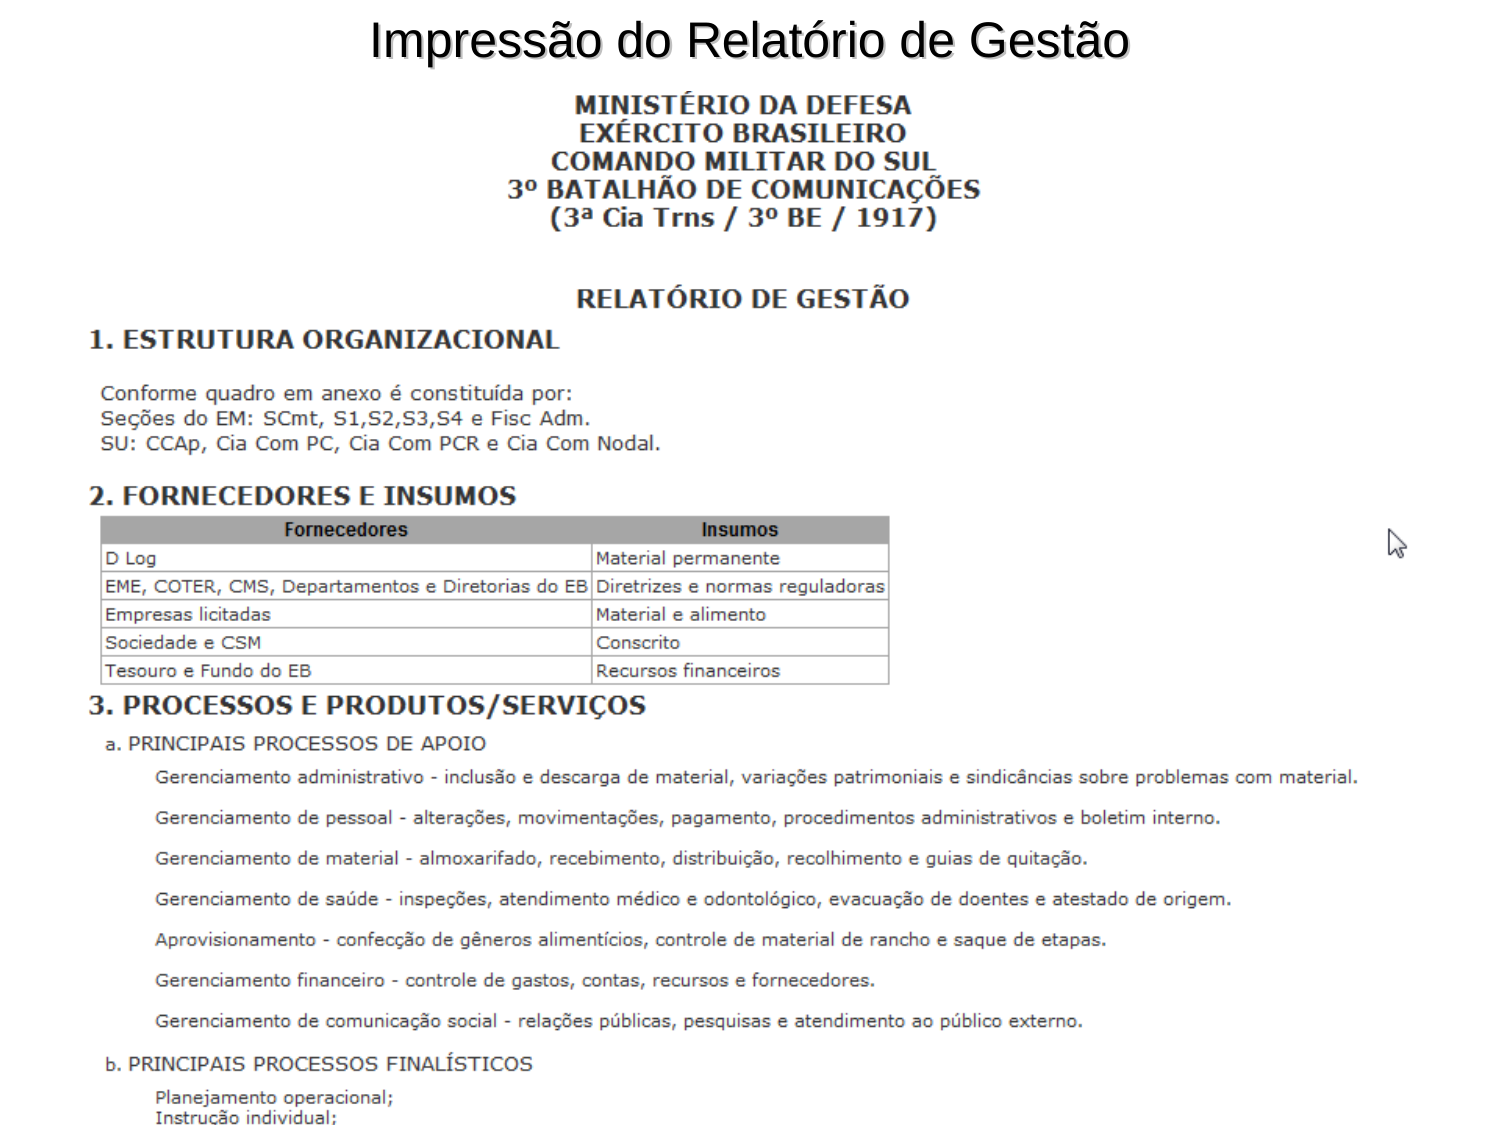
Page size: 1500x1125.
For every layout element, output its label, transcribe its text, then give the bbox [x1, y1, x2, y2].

text_box Impressão do Relatório de Gestão [0, 0, 1500, 76]
picture [85, 91, 1415, 1125]
